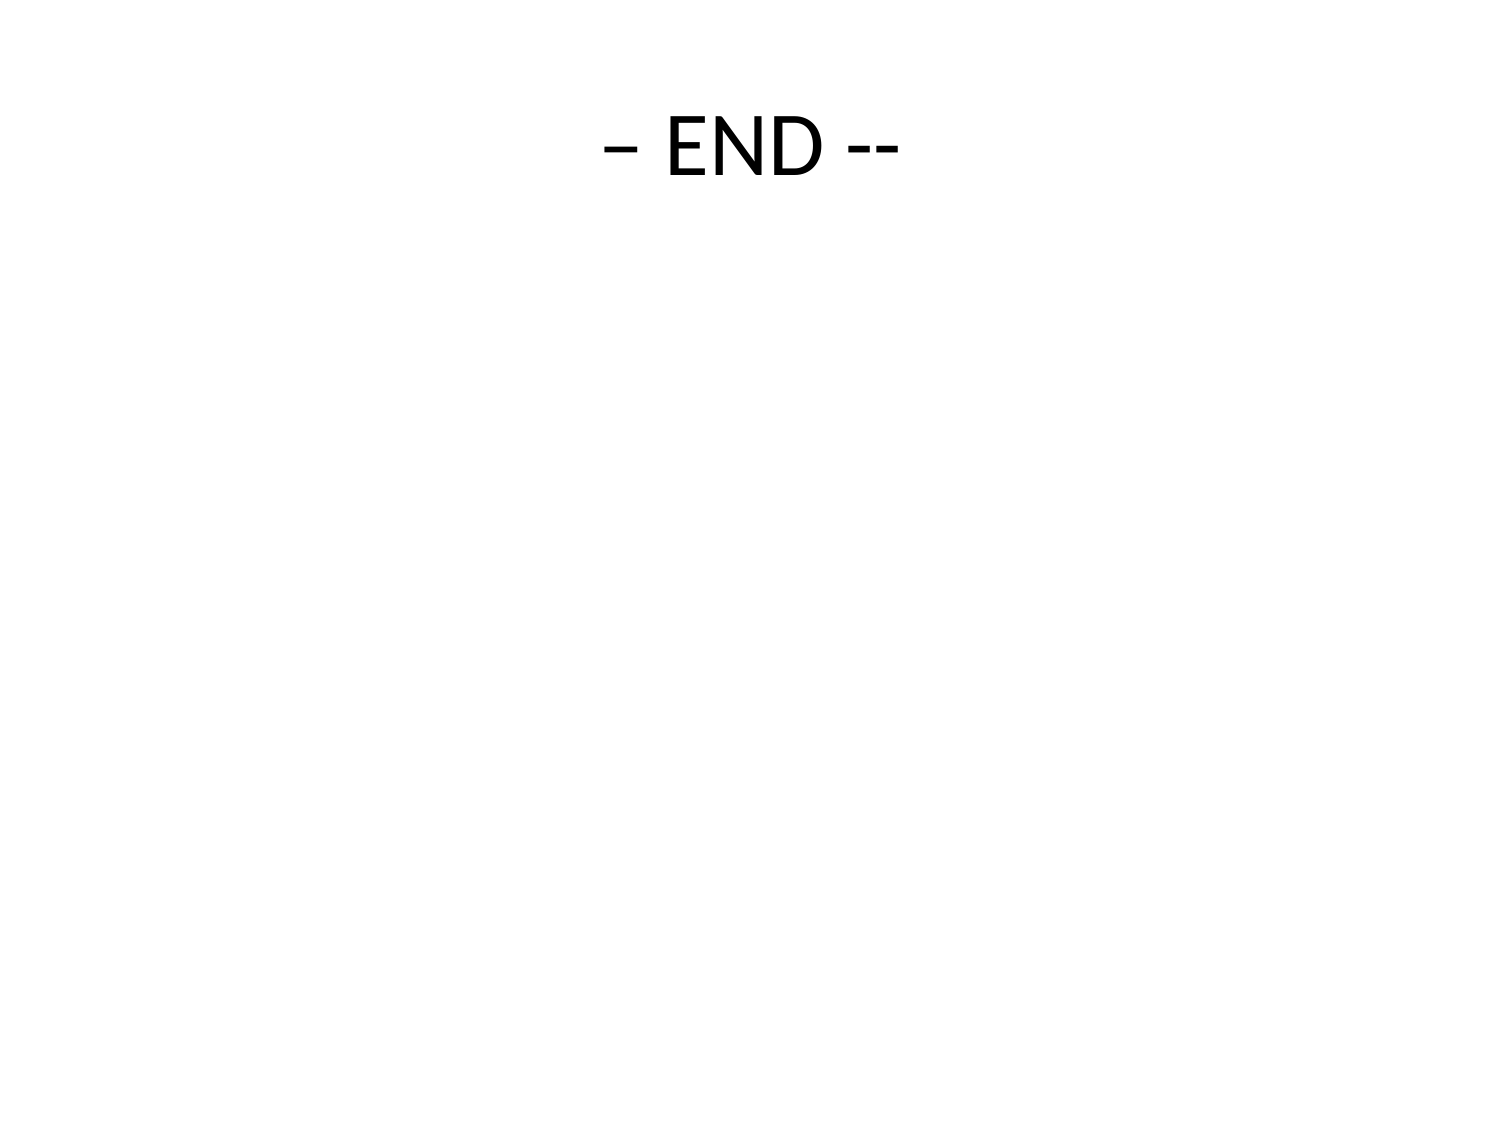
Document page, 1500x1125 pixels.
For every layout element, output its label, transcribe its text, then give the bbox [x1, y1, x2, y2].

title – END -- [75, 45, 1425, 233]
